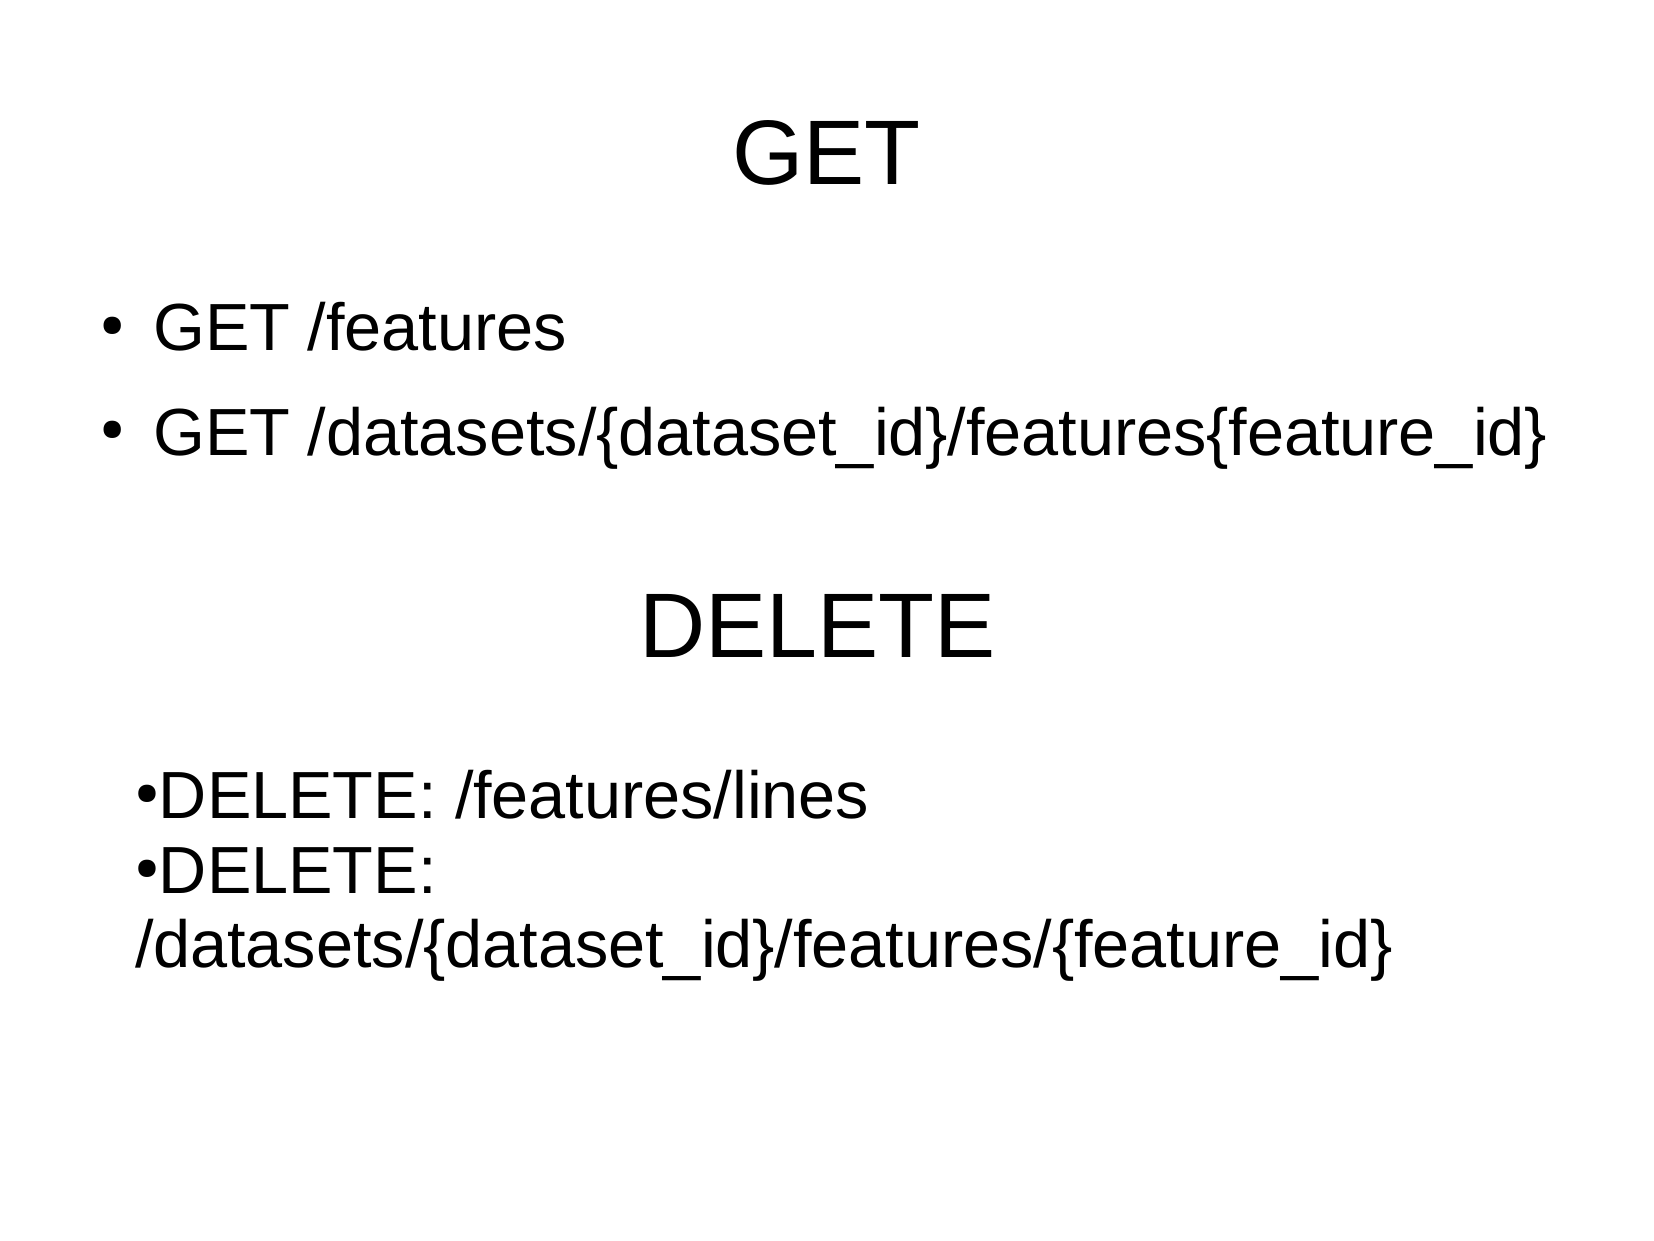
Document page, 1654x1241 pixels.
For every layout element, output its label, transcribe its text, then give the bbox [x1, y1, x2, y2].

text_box DELETE: /features/lines DELETE: /datasets/{dataset_id}/features/{feature_id} [135, 690, 1516, 1051]
list GET /features GET /datasets/{dataset_id}/features{feature_id} [82, 290, 1571, 526]
text_box DELETE [630, 574, 1006, 678]
title GET [82, 49, 1571, 257]
